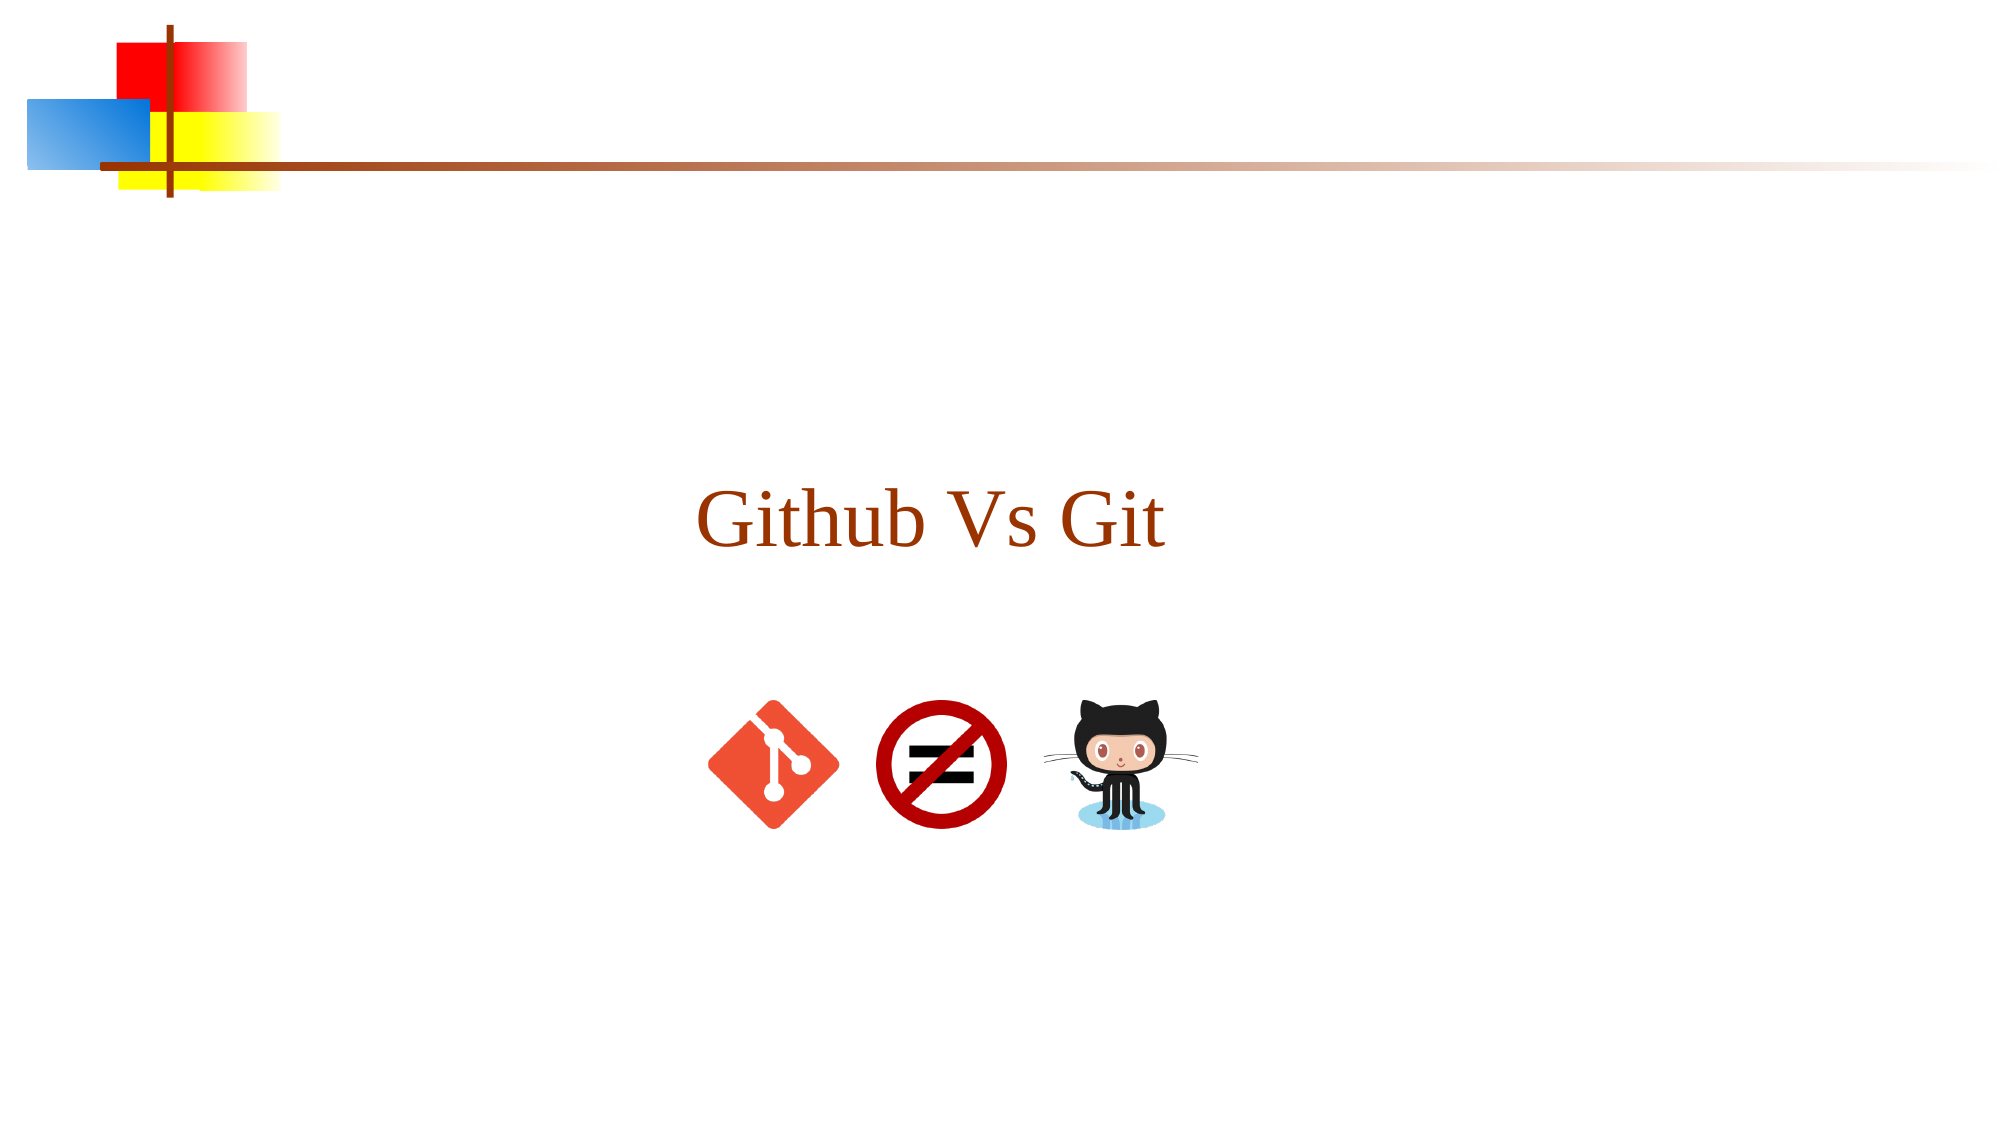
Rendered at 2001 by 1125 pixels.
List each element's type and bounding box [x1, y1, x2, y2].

picture [600, 569, 1306, 961]
list [83, 224, 1959, 1006]
